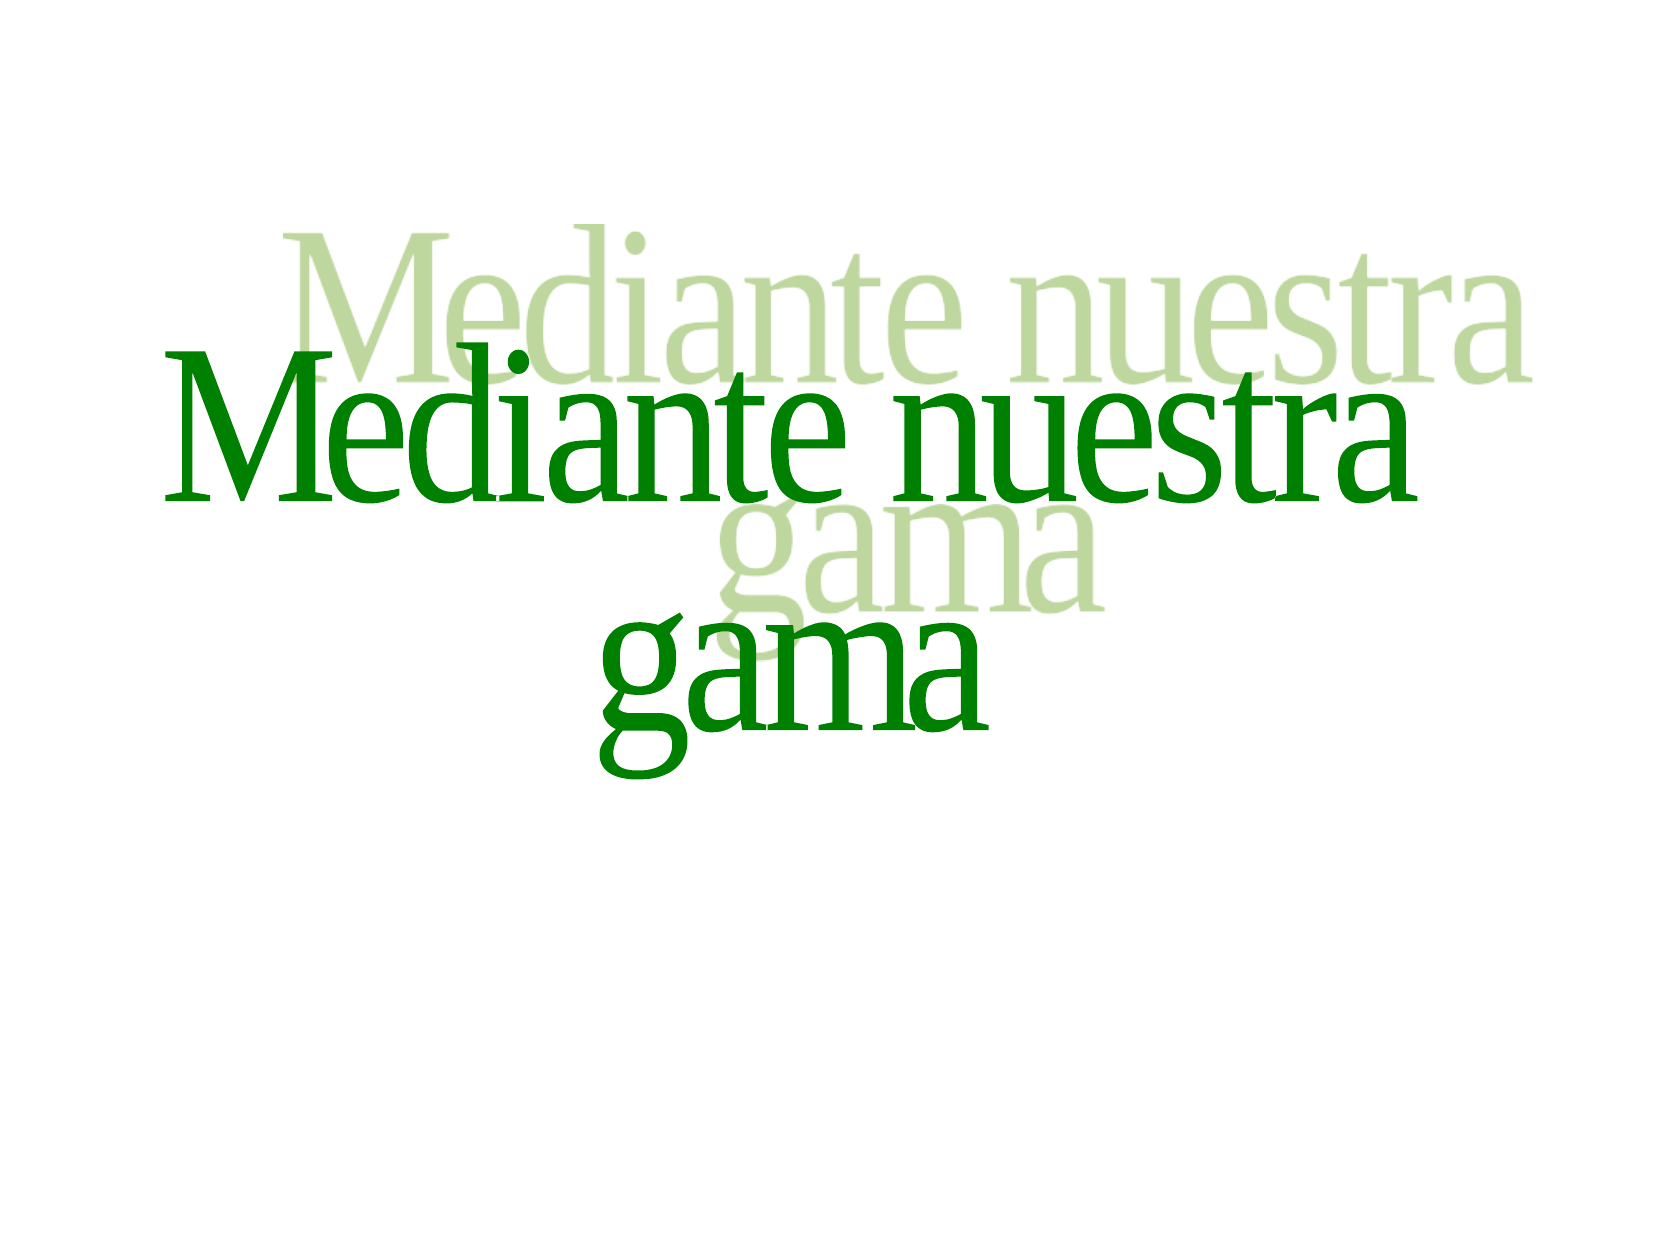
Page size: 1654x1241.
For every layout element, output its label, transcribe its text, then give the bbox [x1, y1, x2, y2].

text_box Mediante nuestra gama [1158, 393, 1222, 504]
text_box Mediante nuestra gama [328, 393, 404, 504]
text_box Mediante nuestra gama [688, 622, 989, 733]
text_box Mediante nuestra gama [599, 612, 688, 780]
text_box Mediante nuestra gama [408, 342, 544, 504]
text_box Mediante nuestra gama [981, 396, 1077, 504]
text_box Mediante nuestra gama [770, 393, 846, 504]
text_box Mediante nuestra gama [165, 351, 333, 502]
text_box Mediante nuestra gama [549, 393, 720, 504]
text_box Mediante nuestra gama [1223, 372, 1337, 504]
text_box Mediante nuestra gama [893, 393, 987, 502]
text_box Mediante nuestra gama [714, 372, 768, 504]
text_box Mediante nuestra gama [507, 349, 530, 374]
text_box Mediante nuestra gama [1077, 393, 1152, 504]
text_box Mediante nuestra gama [1338, 393, 1418, 504]
